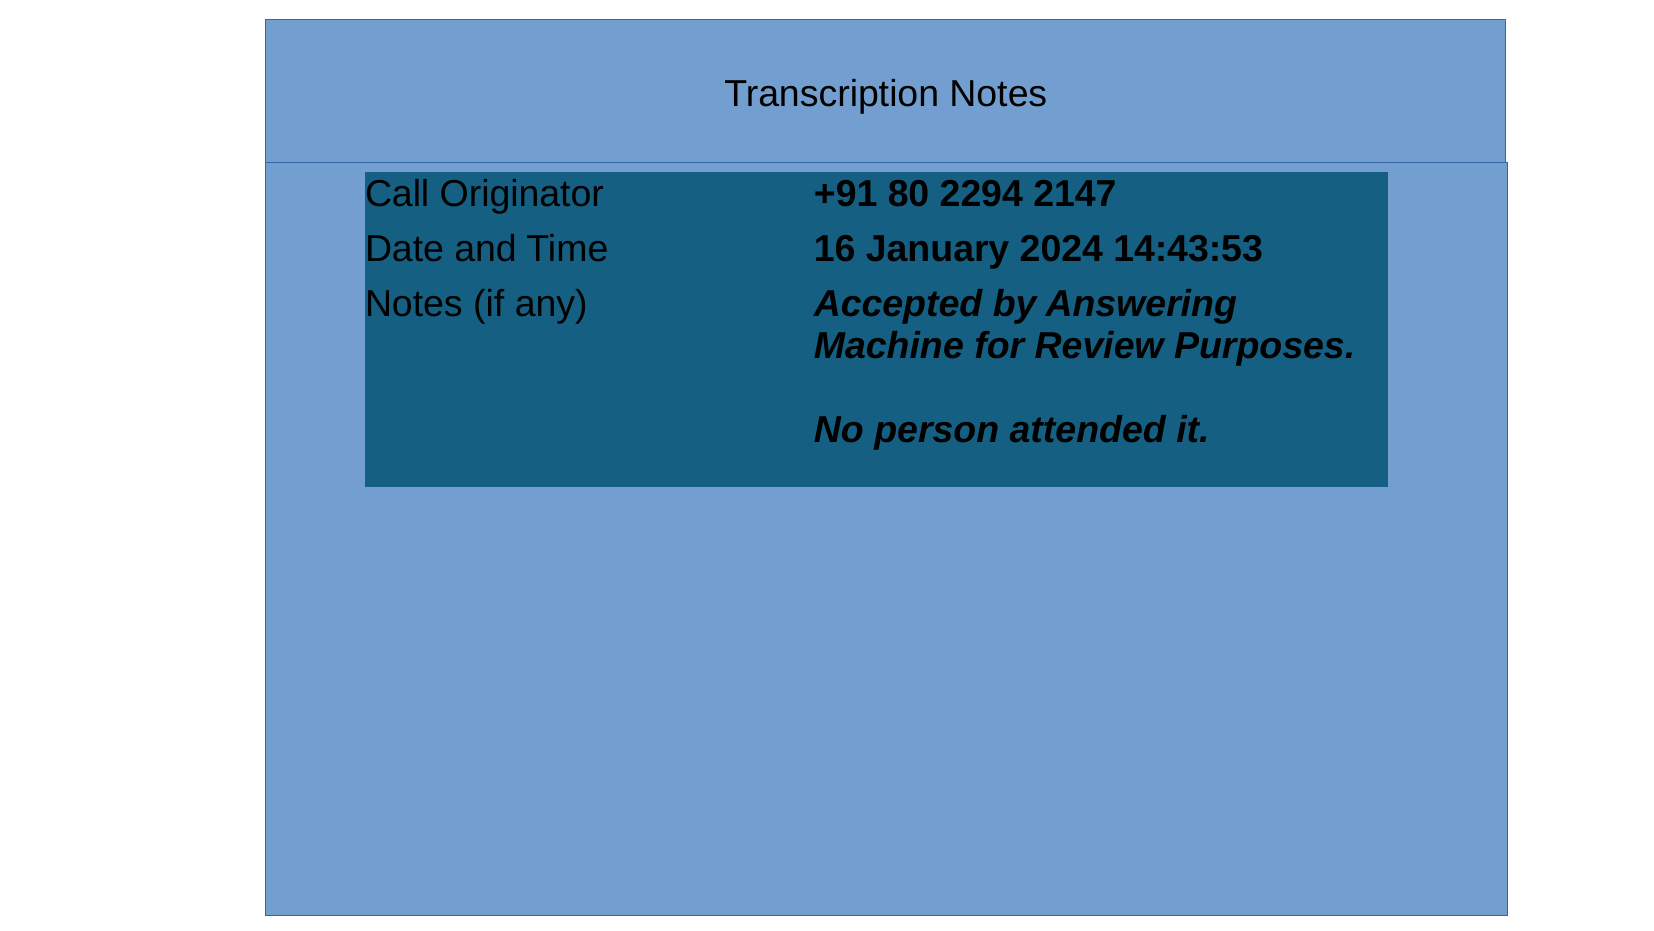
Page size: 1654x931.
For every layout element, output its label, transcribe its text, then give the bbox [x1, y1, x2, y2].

table_header Call Originator [365, 172, 814, 227]
table_cell Accepted by Answering Machine for Review Purposes. No person attended it. [814, 282, 1388, 487]
text_box Transcription Notes [265, 19, 1506, 162]
table_header +91 80 2294 2147 [814, 172, 1388, 227]
text_box [265, 162, 1508, 916]
table_cell 16 January 2024 14:43:53 [814, 227, 1388, 282]
table_cell Notes (if any) [365, 282, 814, 487]
table_cell Date and Time [365, 227, 814, 282]
